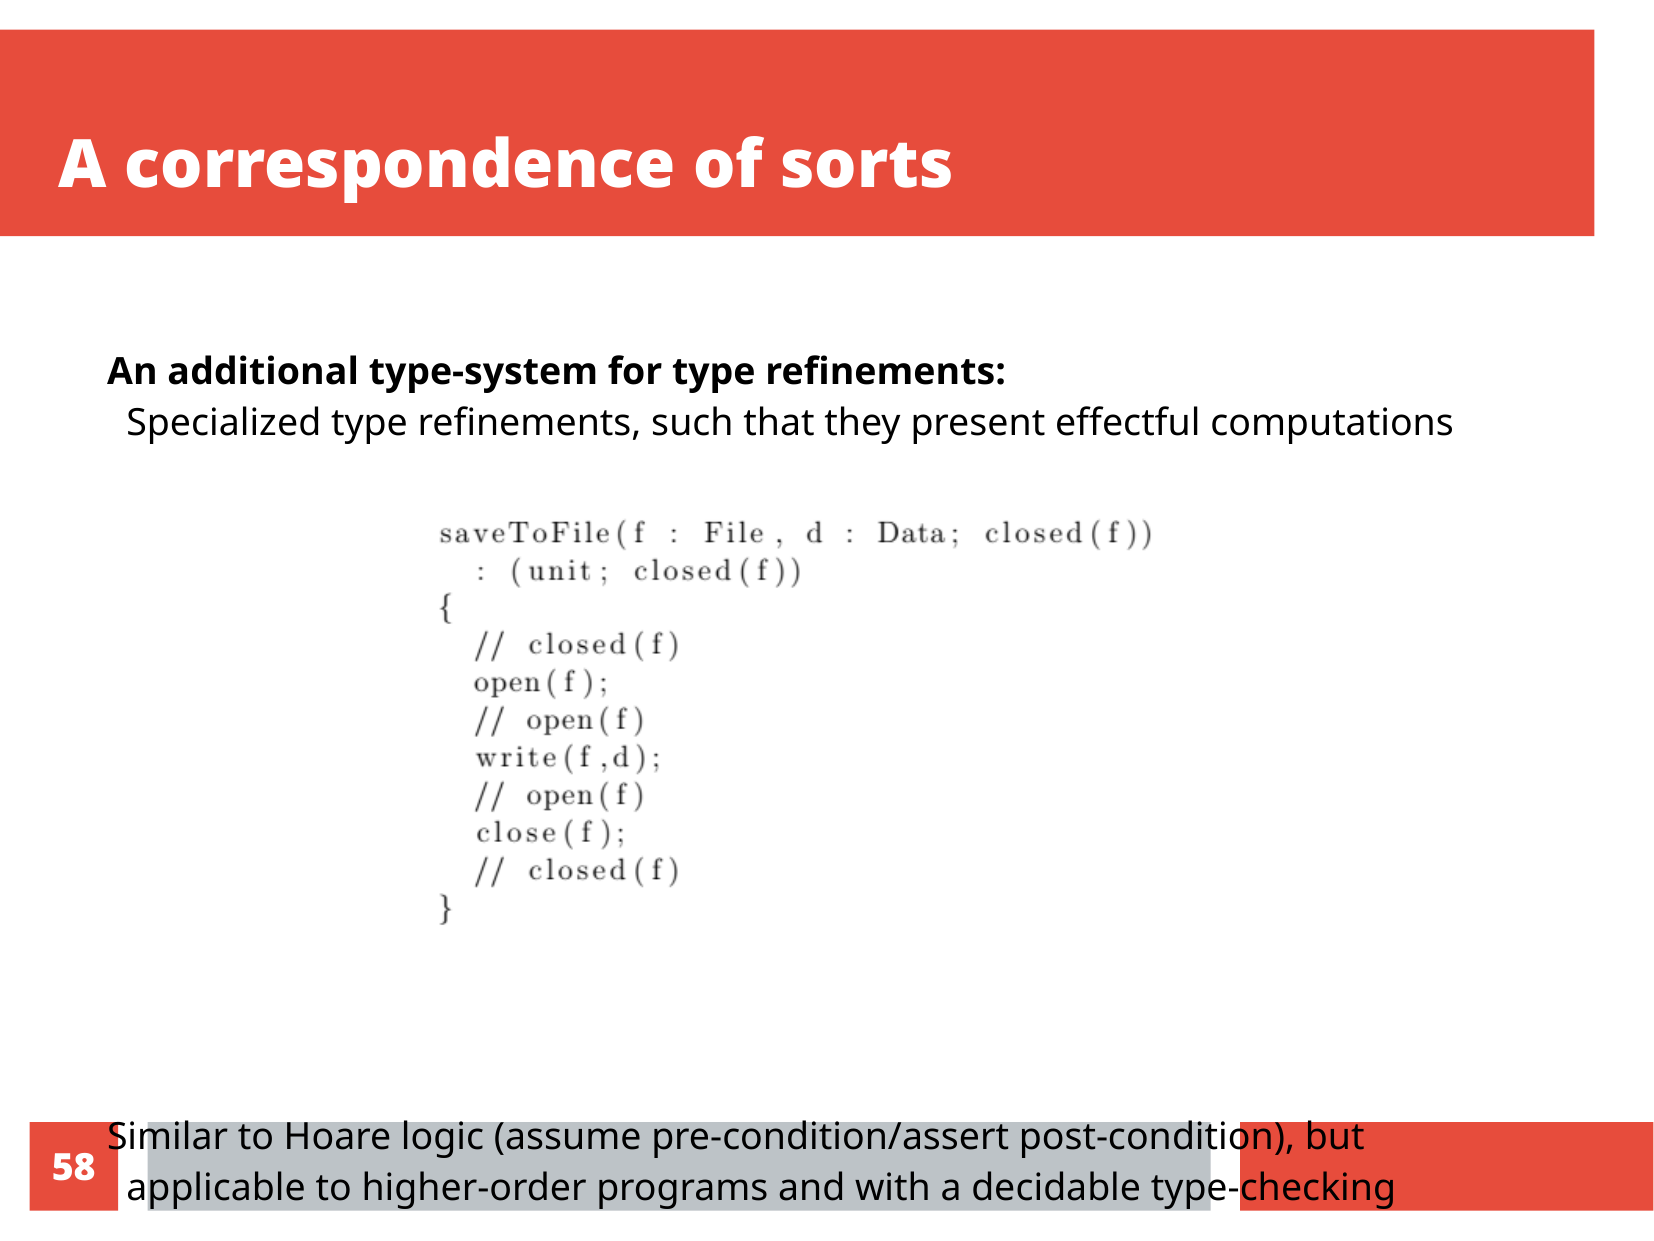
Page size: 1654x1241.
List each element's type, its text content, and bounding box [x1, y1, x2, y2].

picture [429, 508, 1163, 936]
text_box An additional type-system for type refinements: Specialized type refinements, such that they present effectful computations Similar to Hoare logic (assume pre-condition/assert post-condition), but applicable to higher-order programs and with a decidable type-checking [92, 286, 1578, 1085]
title A correspondence of sorts [59, 59, 1595, 207]
